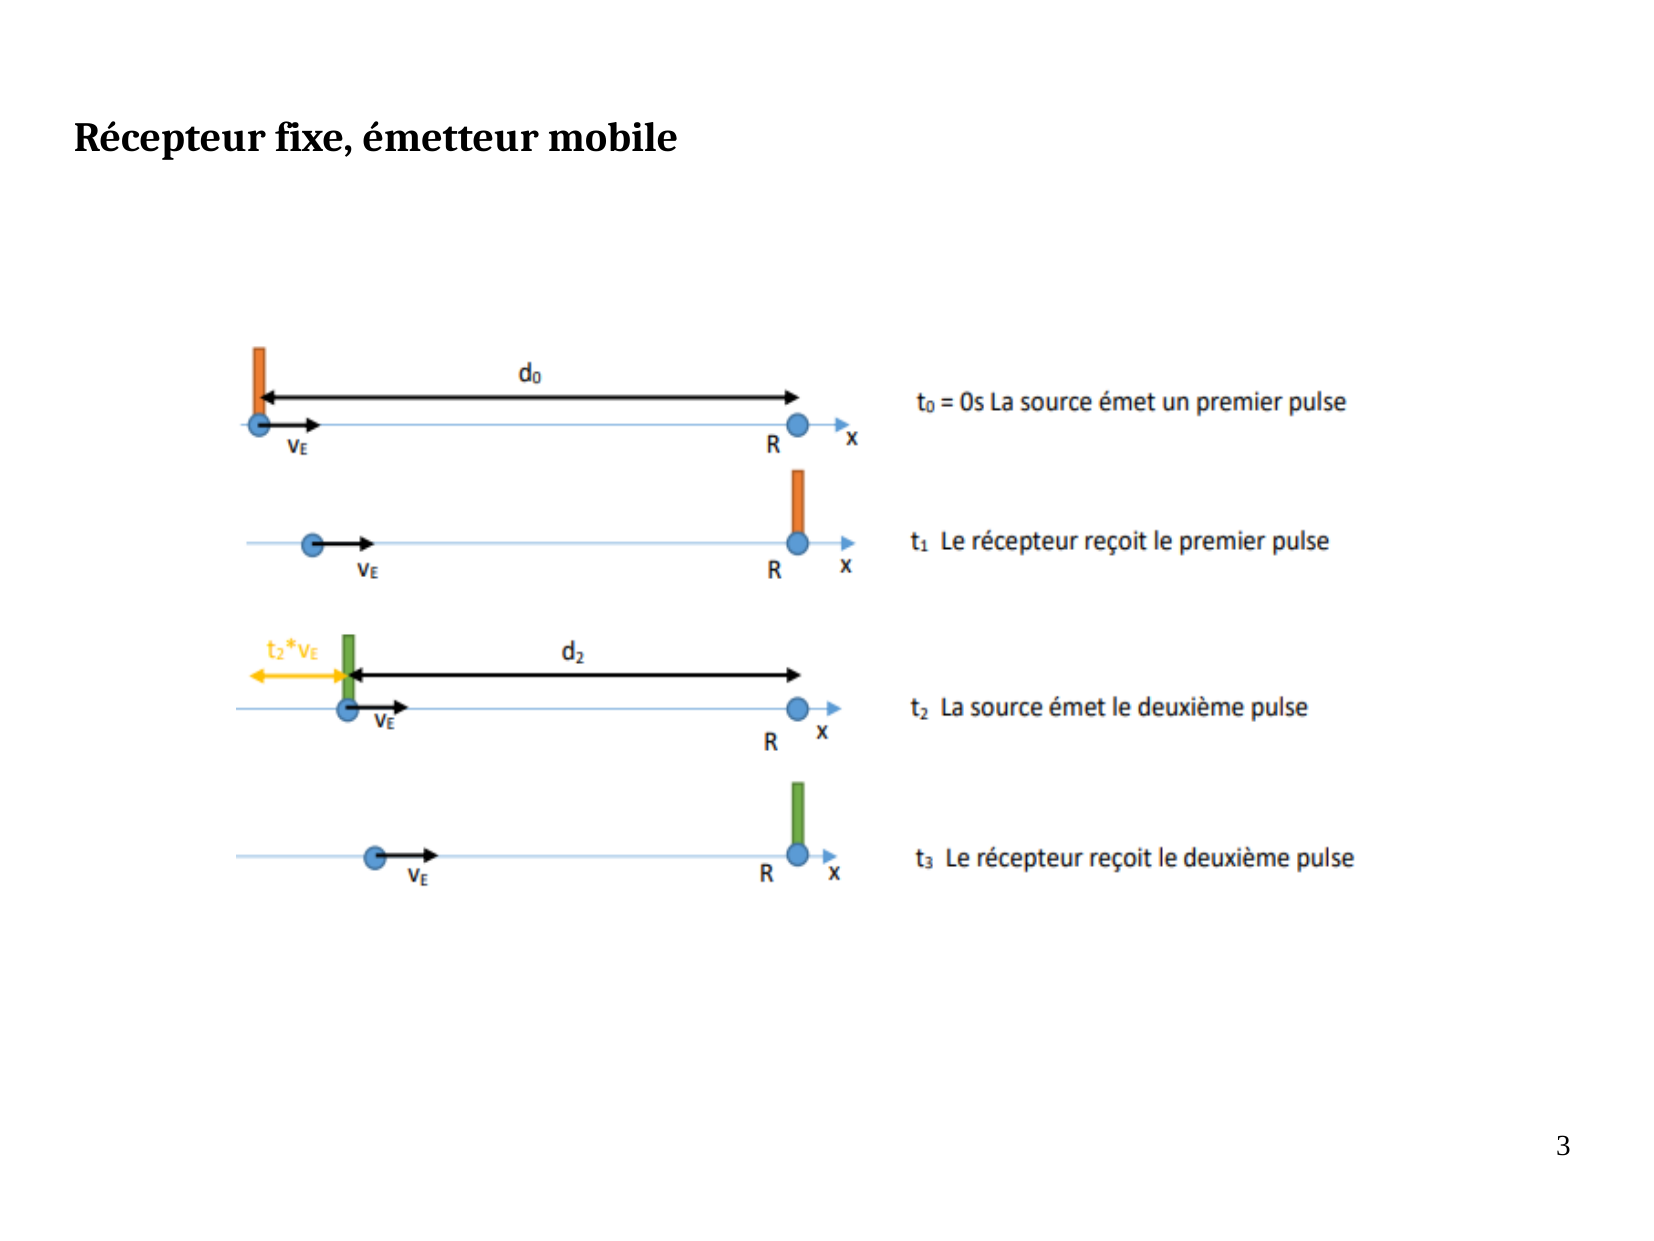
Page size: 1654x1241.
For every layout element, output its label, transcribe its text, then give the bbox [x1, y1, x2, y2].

text_box Récepteur fixe, émetteur mobile [59, 106, 898, 220]
picture [236, 318, 1369, 949]
